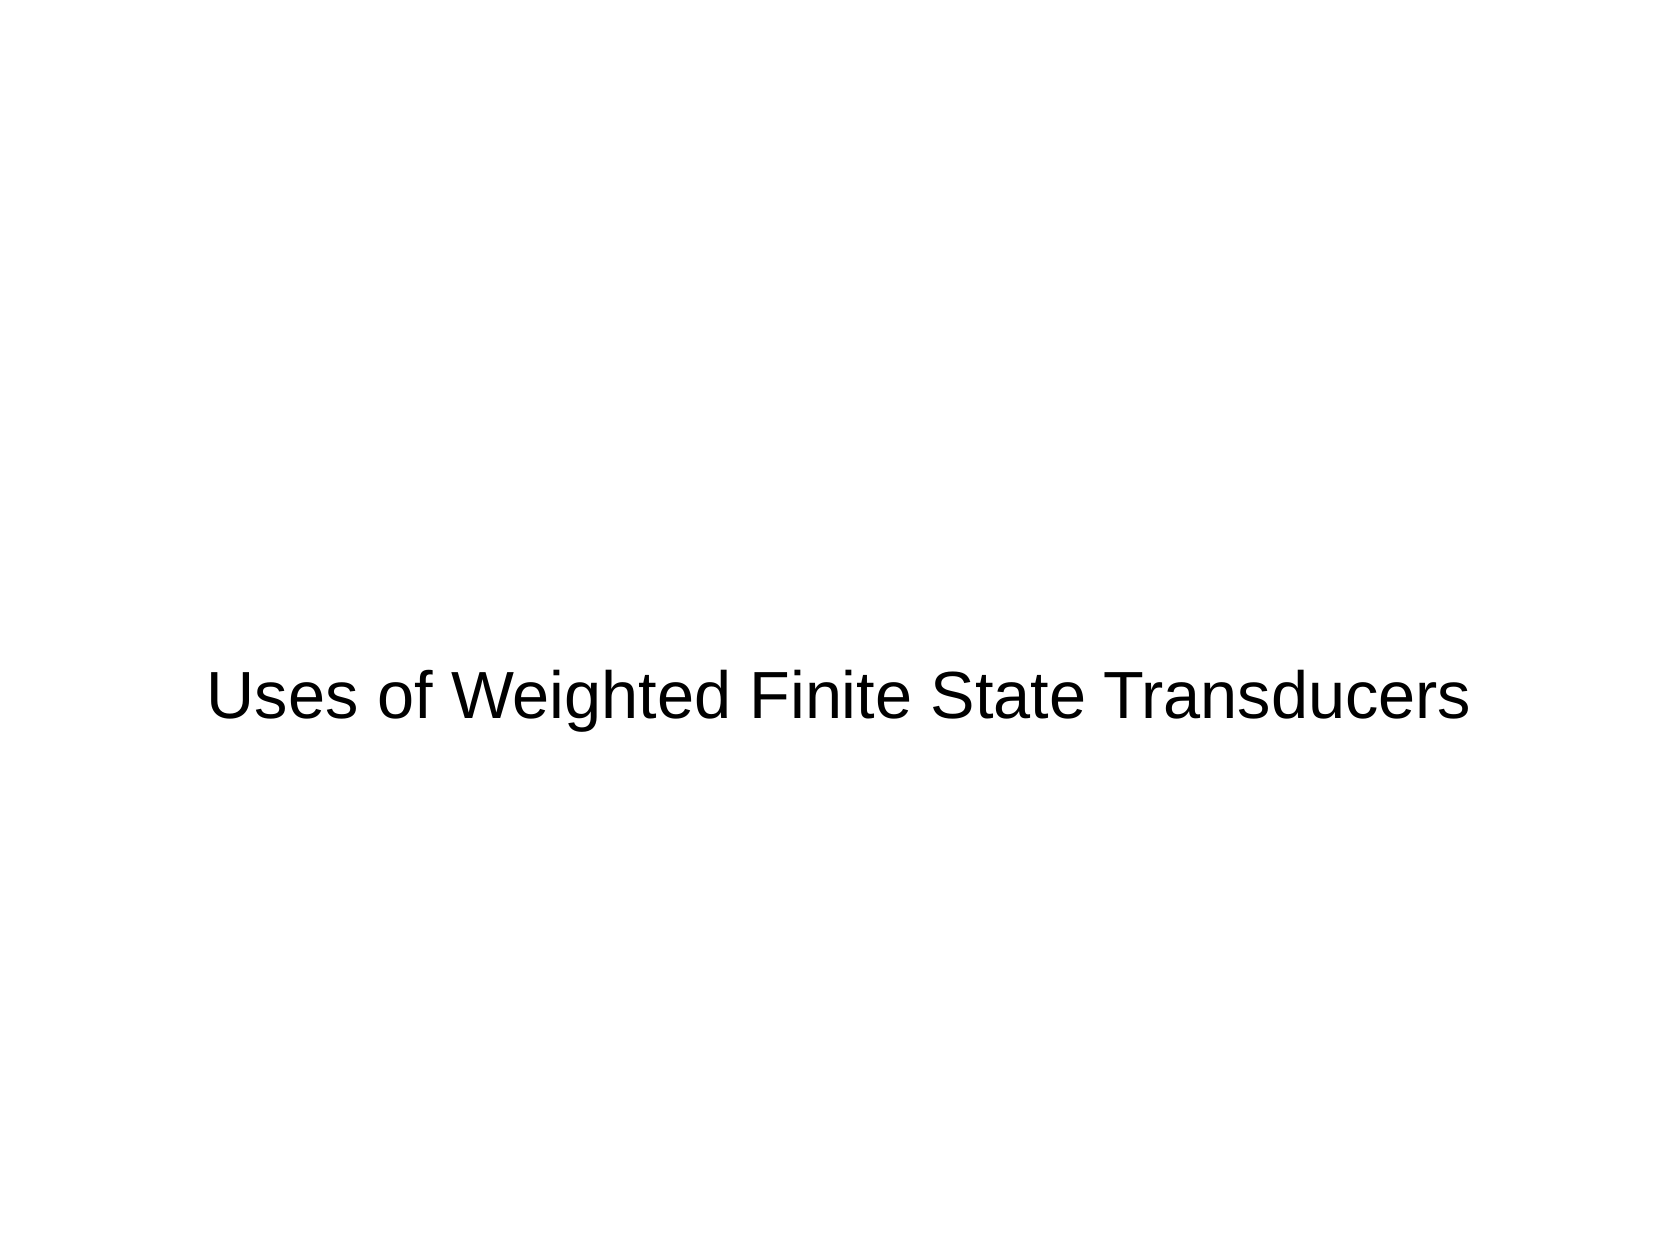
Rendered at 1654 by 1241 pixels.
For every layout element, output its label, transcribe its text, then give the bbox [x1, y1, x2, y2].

subtitle Uses of Weighted Finite State Transducers [25, 233, 1654, 1158]
